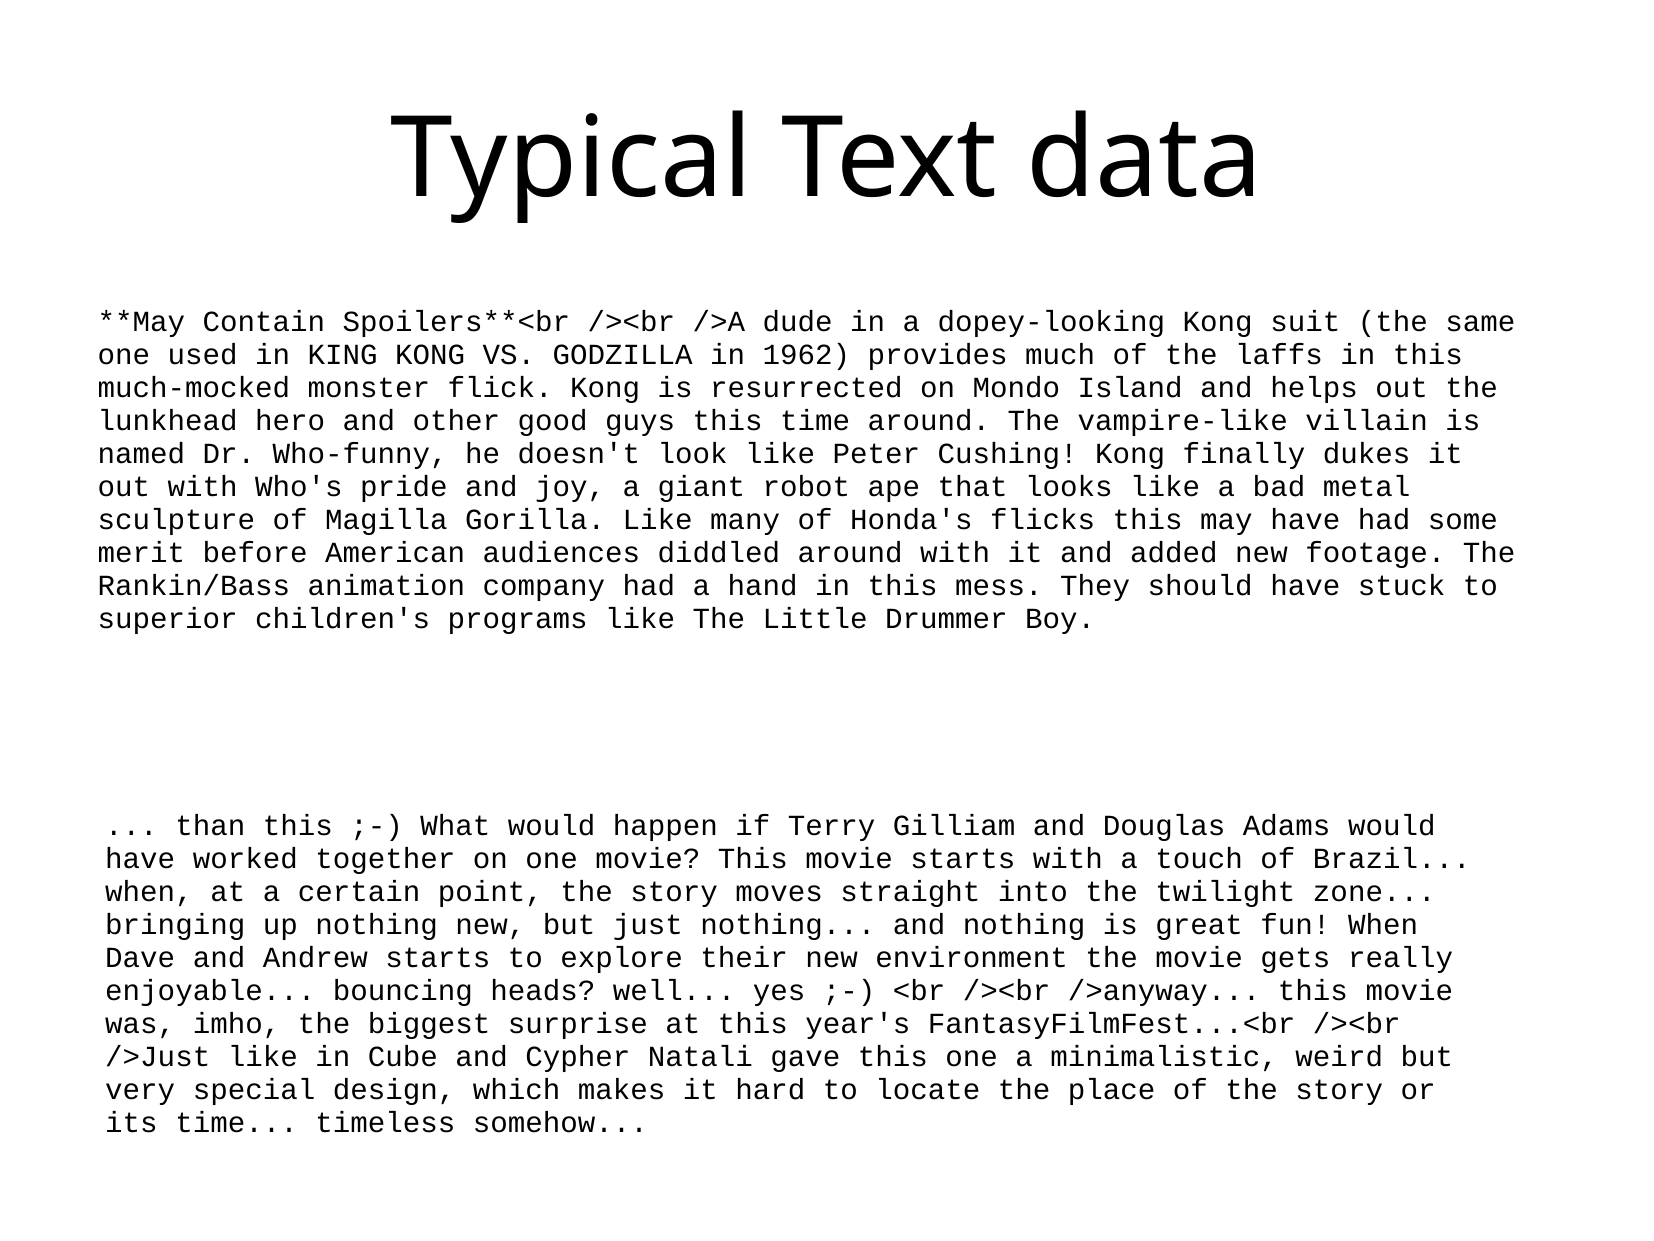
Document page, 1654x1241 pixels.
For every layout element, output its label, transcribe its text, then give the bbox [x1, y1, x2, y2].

text_box ... than this ;-) What would happen if Terry Gilliam and Douglas Adams would have worked together on one movie? This movie starts with a touch of Brazil... when, at a certain point, the story moves straight into the twilight zone... bringing up nothing new, but just nothing... and nothing is great fun! When Dave and Andrew starts to explore their new environment the movie gets really enjoyable... bouncing heads? well... yes ;-) <br /><br />anyway... this movie was, imho, the biggest surprise at this year's FantasyFilmFest...<br /><br />Just like in Cube and Cypher Natali gave this one a minimalistic, weird but very special design, which makes it hard to locate the place of the story or its time... timeless somehow... [90, 804, 1501, 1201]
text_box **May Contain Spoilers**<br /><br />A dude in a dopey-looking Kong suit (the same one used in KING KONG VS. GODZILLA in 1962) provides much of the laffs in this much-mocked monster flick. Kong is resurrected on Mondo Island and helps out the lunkhead hero and other good guys this time around. The vampire-like villain is named Dr. Who-funny, he doesn't look like Peter Cushing! Kong finally dukes it out with Who's pride and joy, a giant robot ape that looks like a bad metal sculpture of Magilla Gorilla. Like many of Honda's flicks this may have had some merit before American audiences diddled around with it and added new footage. The Rankin/Bass animation company had a hand in this mess. They should have stuck to superior children's programs like The Little Drummer Boy. [82, 300, 1546, 669]
title Typical Text data [82, 49, 1571, 257]
